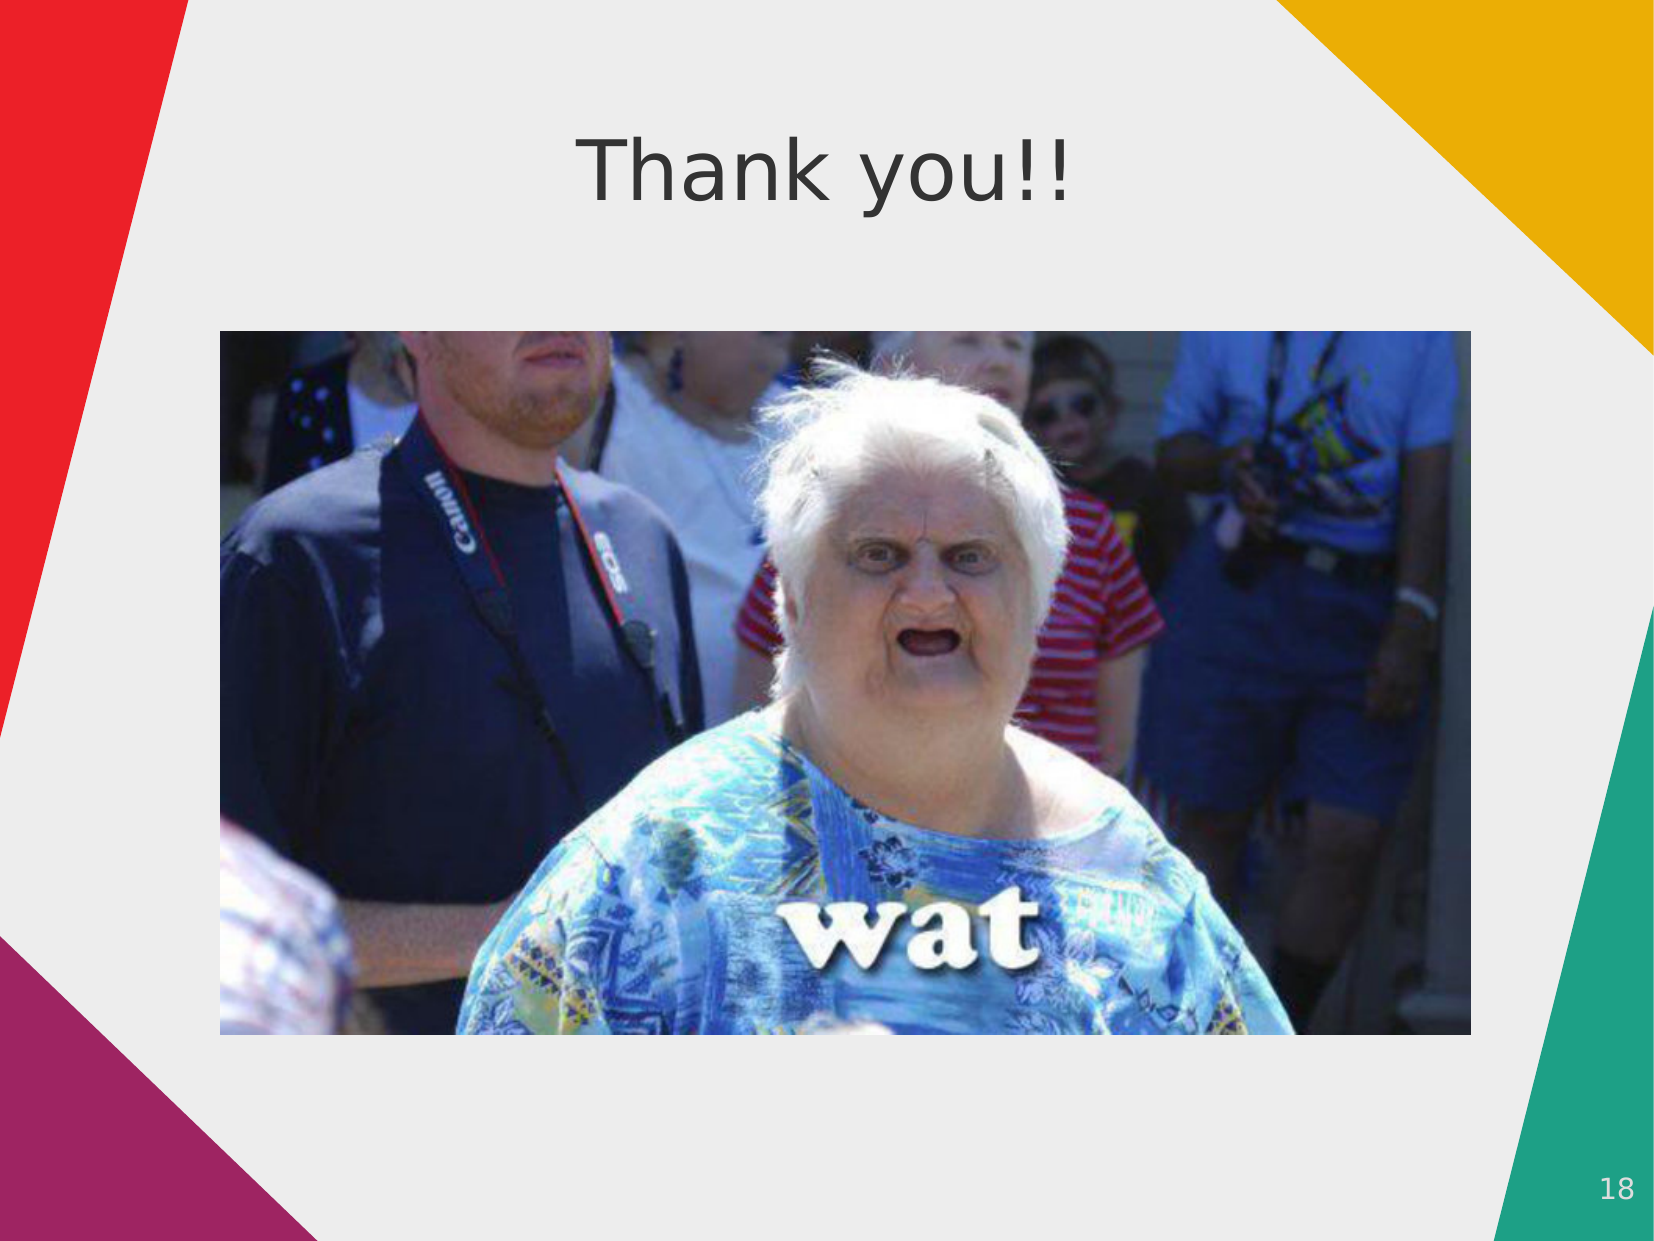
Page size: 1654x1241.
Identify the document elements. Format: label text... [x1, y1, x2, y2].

picture [220, 331, 1471, 1036]
title Thank you!! [114, 73, 1539, 271]
